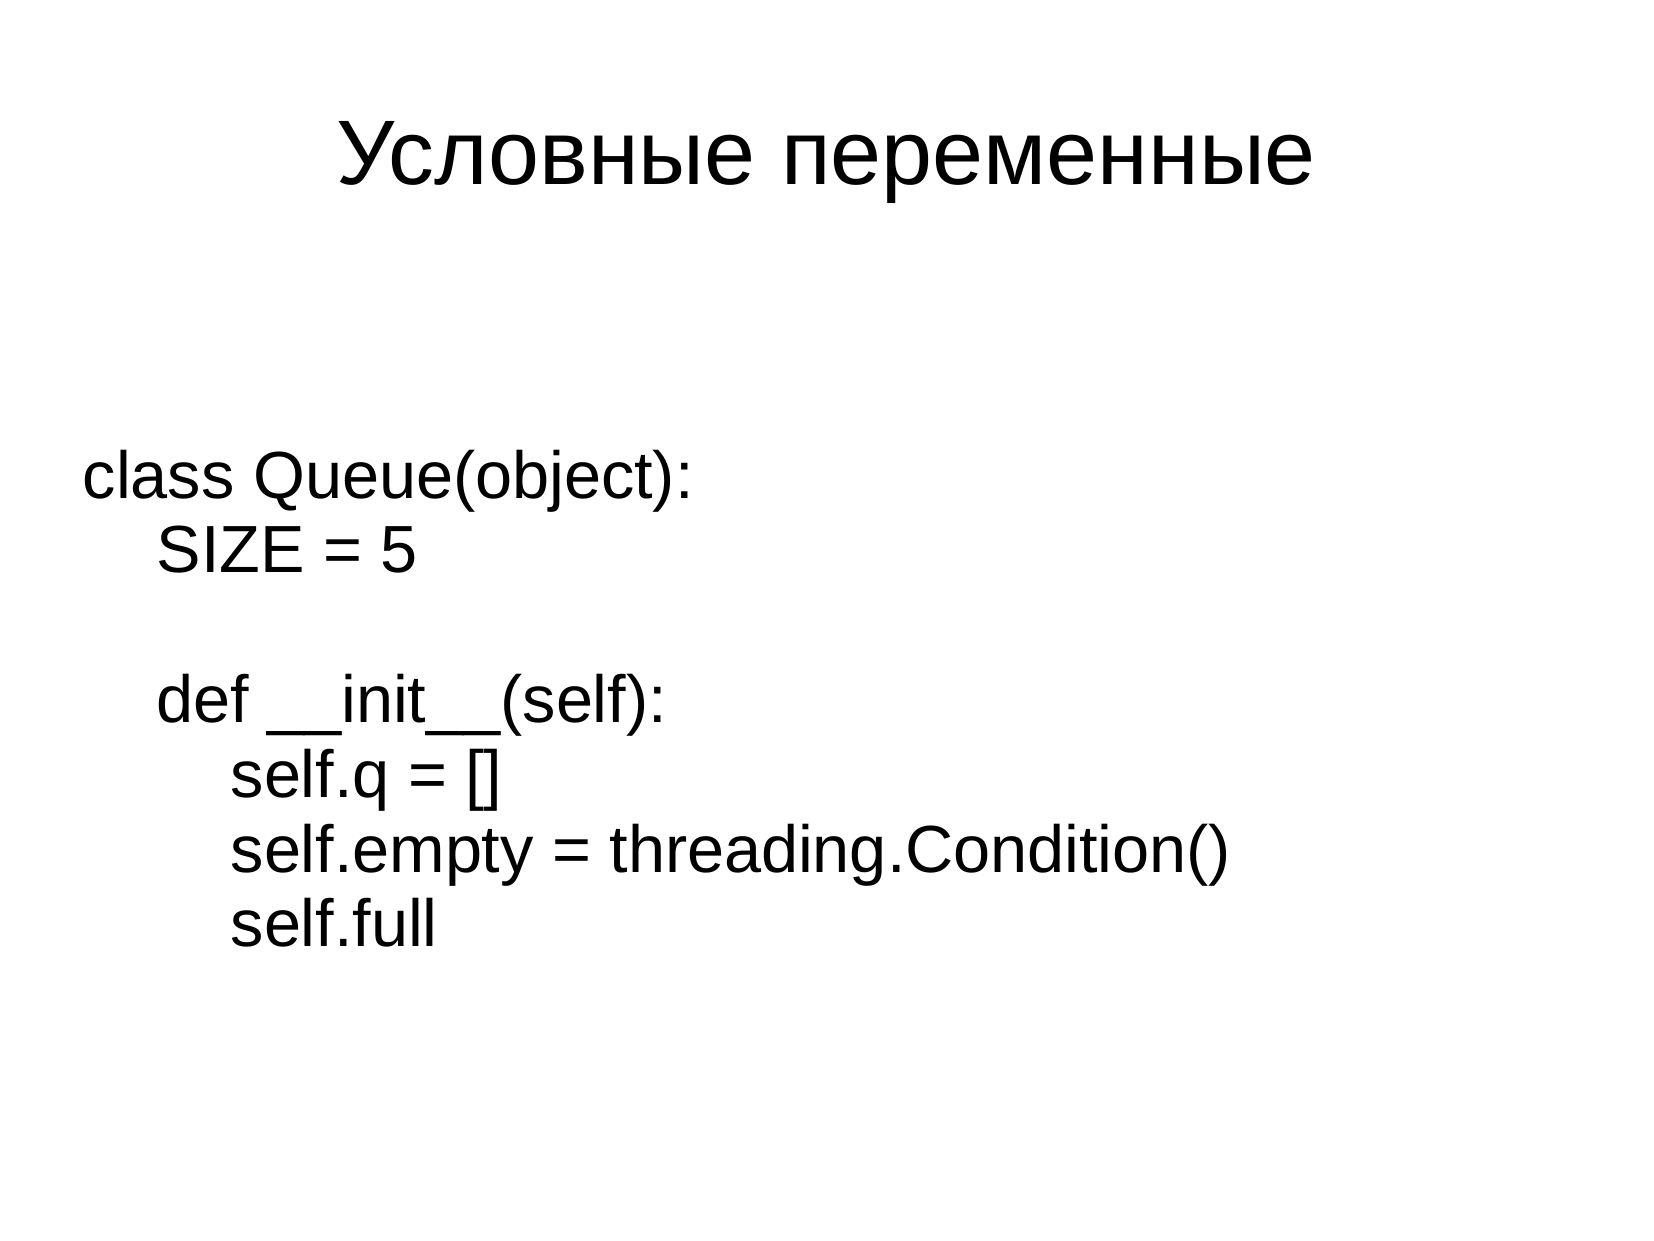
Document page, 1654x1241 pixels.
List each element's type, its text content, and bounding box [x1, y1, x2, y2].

title Условные переменные [82, 56, 1571, 250]
subtitle class Queue(object): SIZE = 5 def __init__(self): self.q = [] self.empty = threading.Condition() self.full [82, 297, 1571, 1102]
